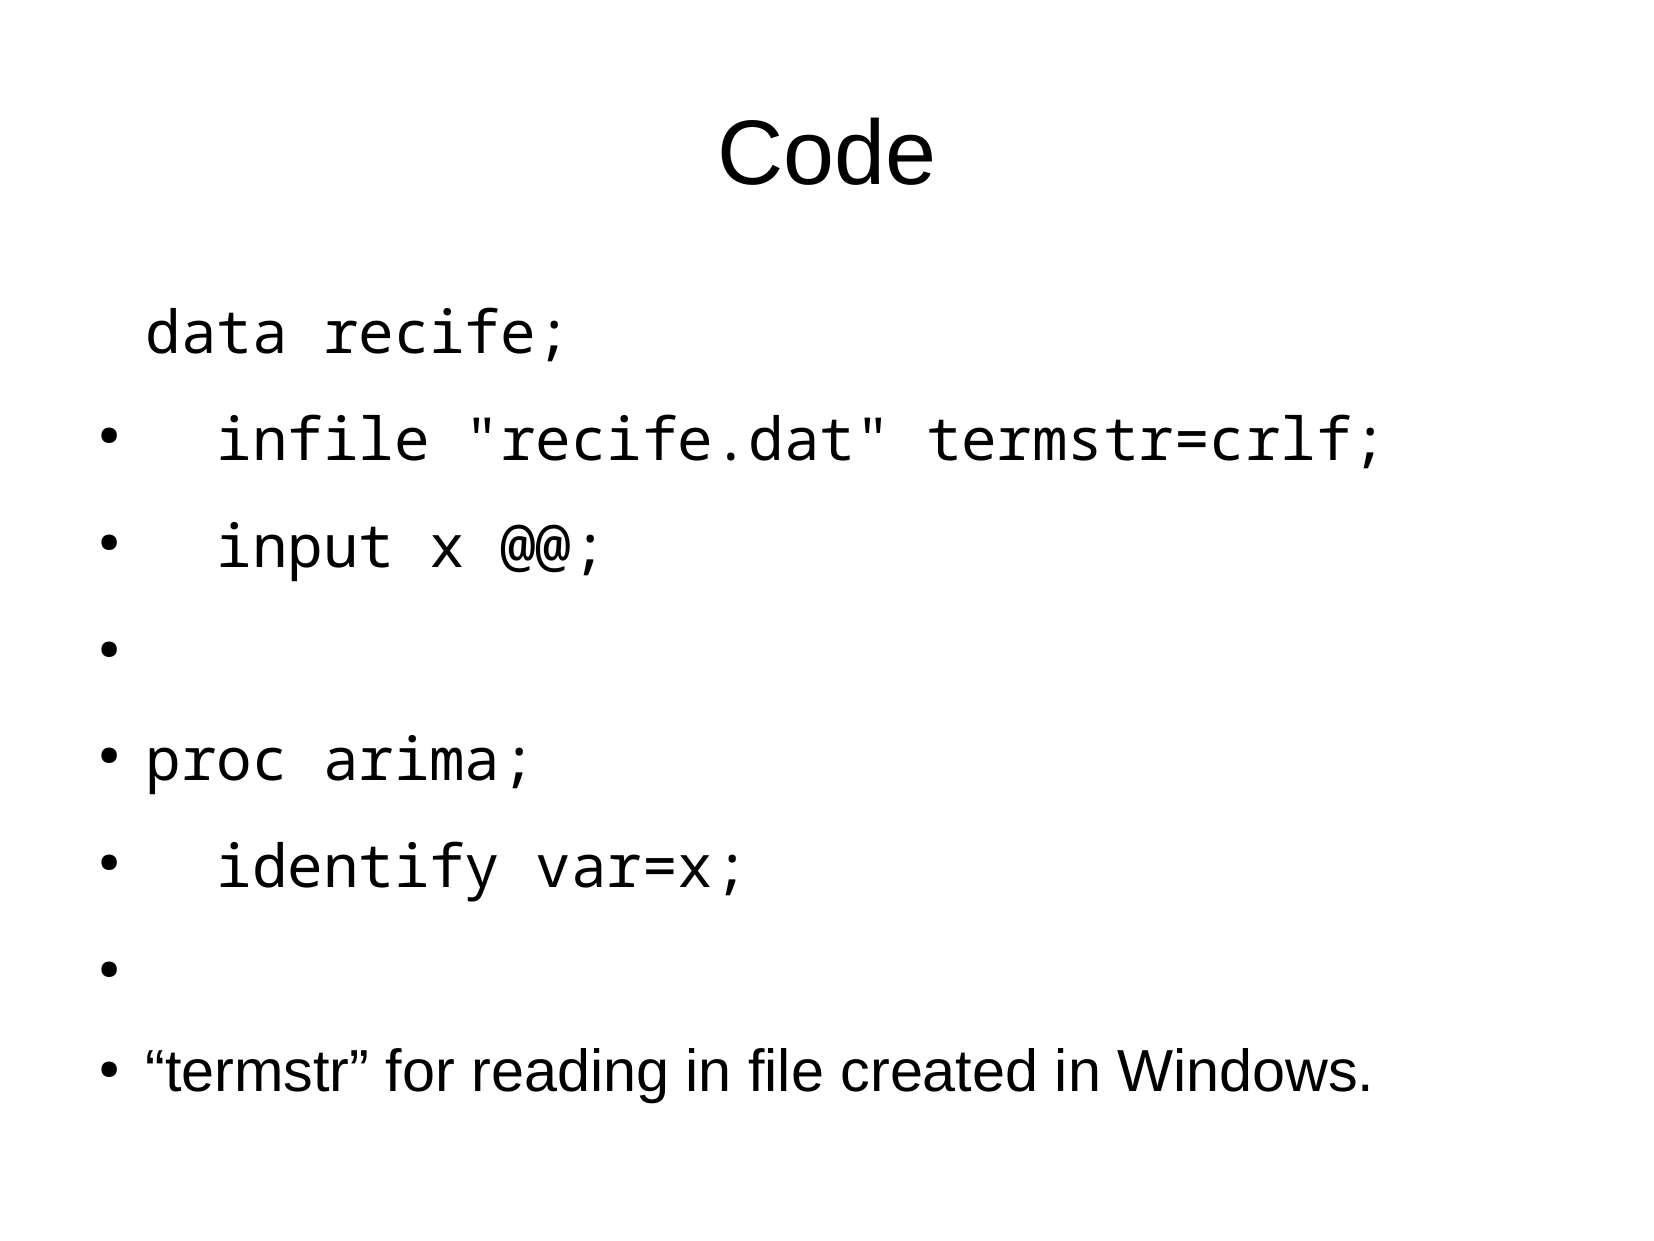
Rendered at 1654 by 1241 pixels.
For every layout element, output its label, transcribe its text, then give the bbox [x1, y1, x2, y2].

list data recife; infile "recife.dat" termstr=crlf; input x @@; proc arima; identify var=x; “termstr” for reading in file created in Windows. [82, 290, 1571, 1109]
title Code [82, 56, 1571, 250]
